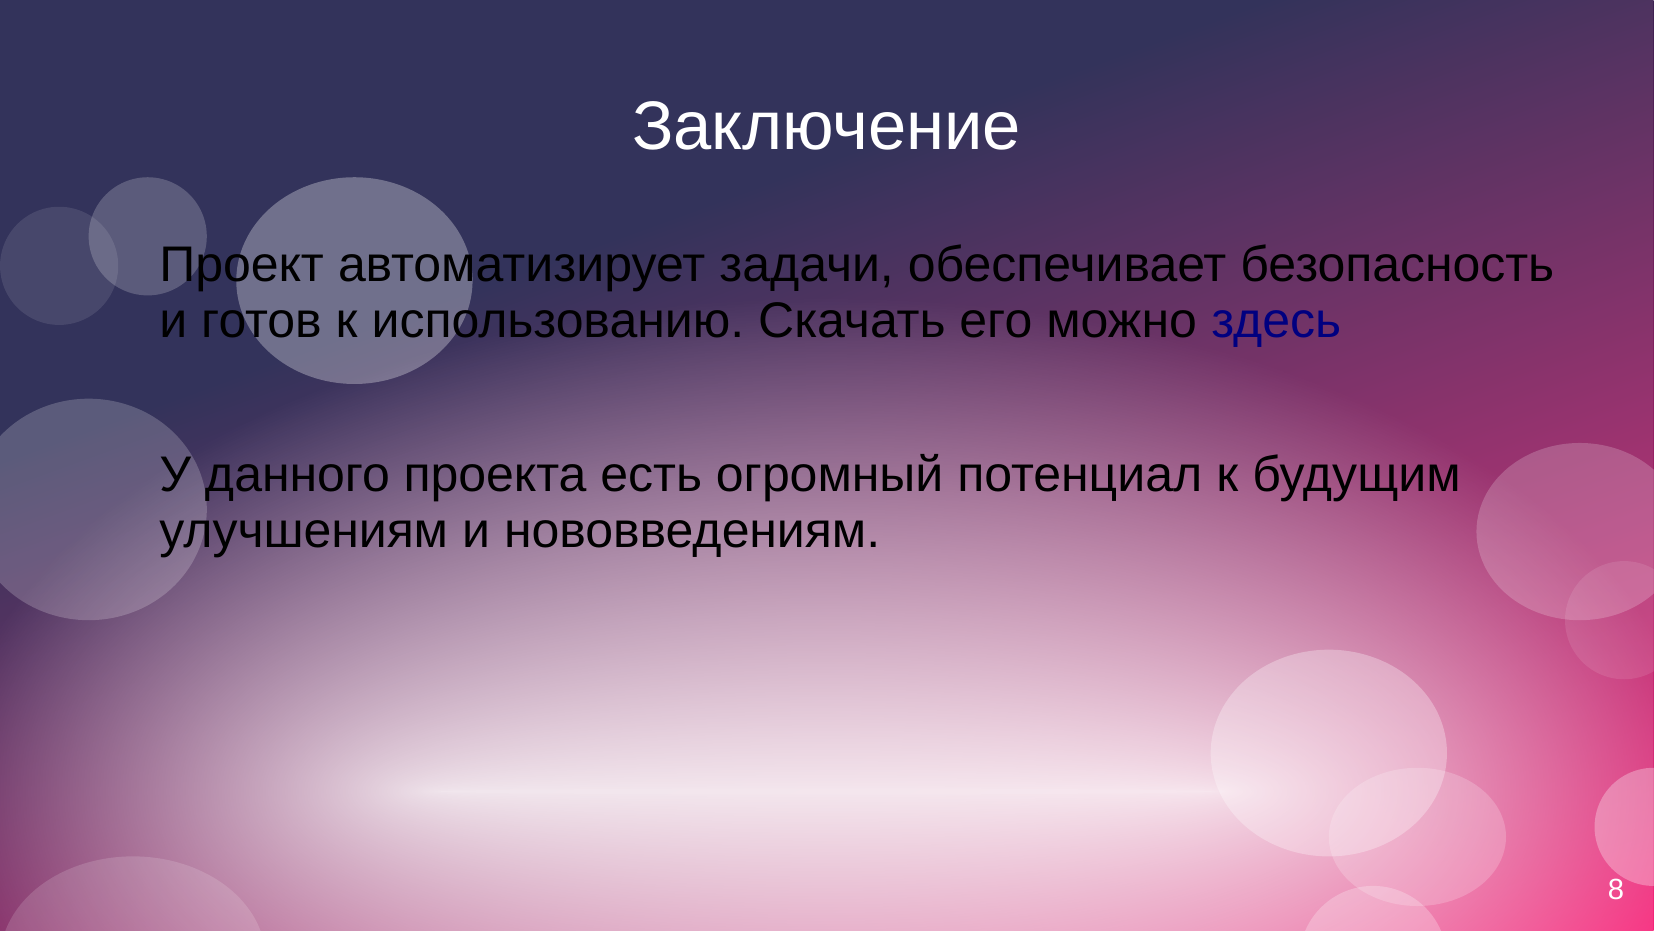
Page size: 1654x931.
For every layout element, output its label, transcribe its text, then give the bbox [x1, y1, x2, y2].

list Проект автоматизирует задачи, обеспечивает безопасность и готов к использованию. Скачать его можно здесь У данного проекта есть огромный потенциал к будущим улучшениям и нововведениям. [88, 236, 1565, 827]
title Заключение [88, 44, 1565, 207]
